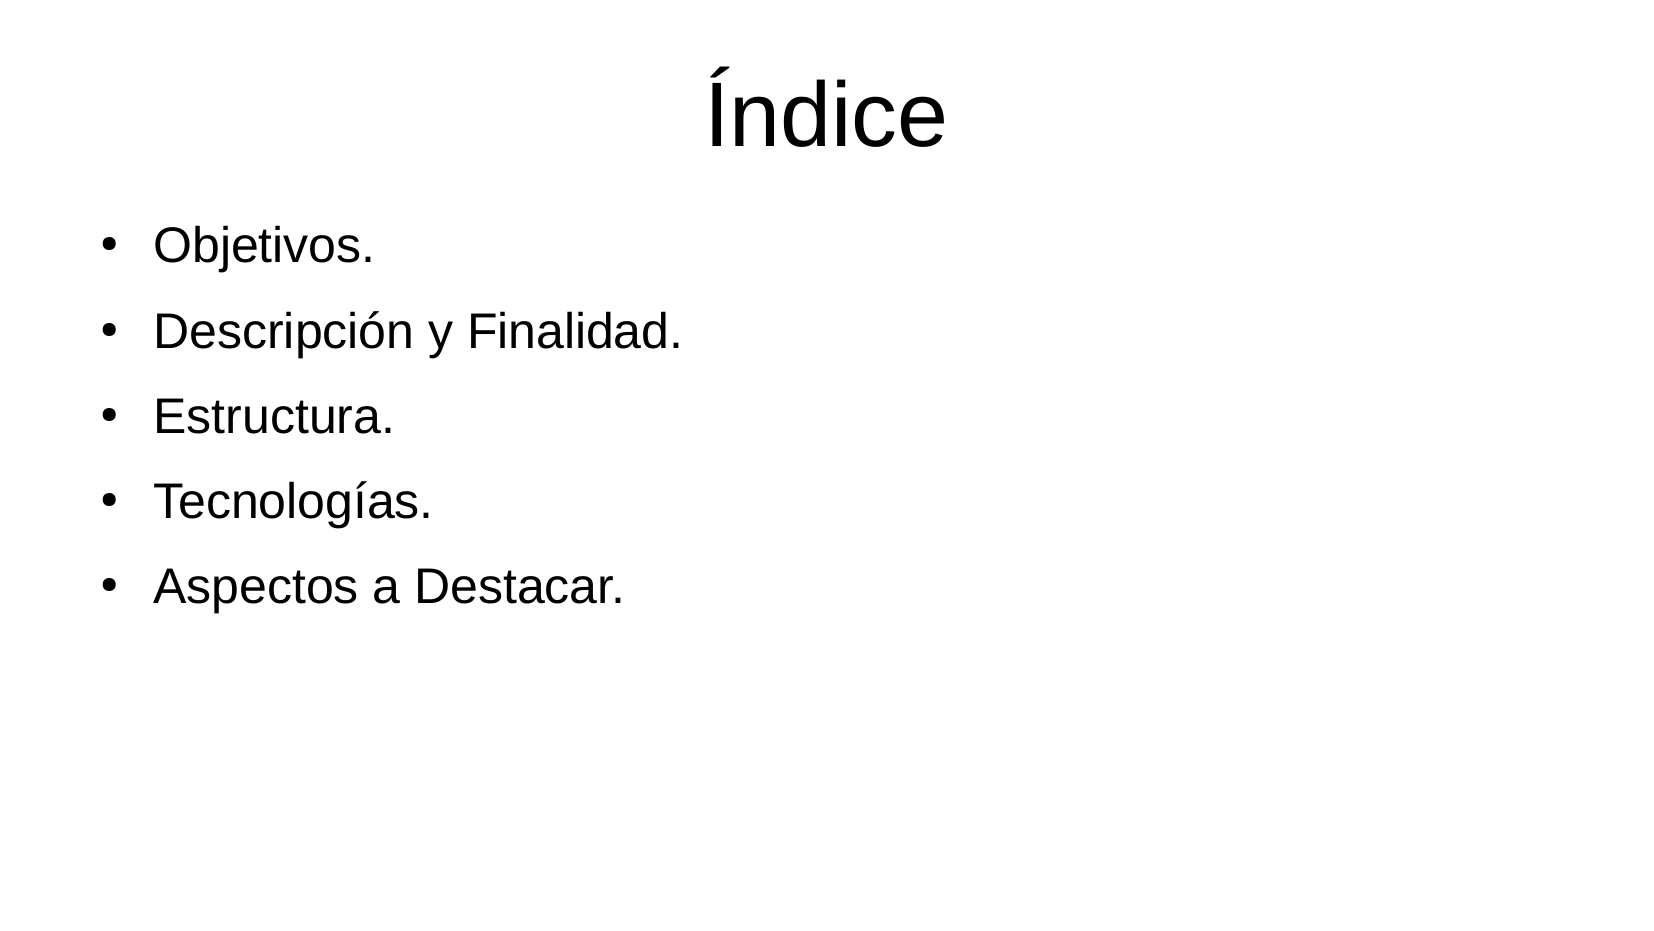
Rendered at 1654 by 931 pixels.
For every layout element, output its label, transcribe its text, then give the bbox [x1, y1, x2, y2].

list Objetivos. Descripción y Finalidad. Estructura. Tecnologías. Aspectos a Destacar. [82, 217, 1571, 758]
title Índice [82, 37, 1571, 193]
